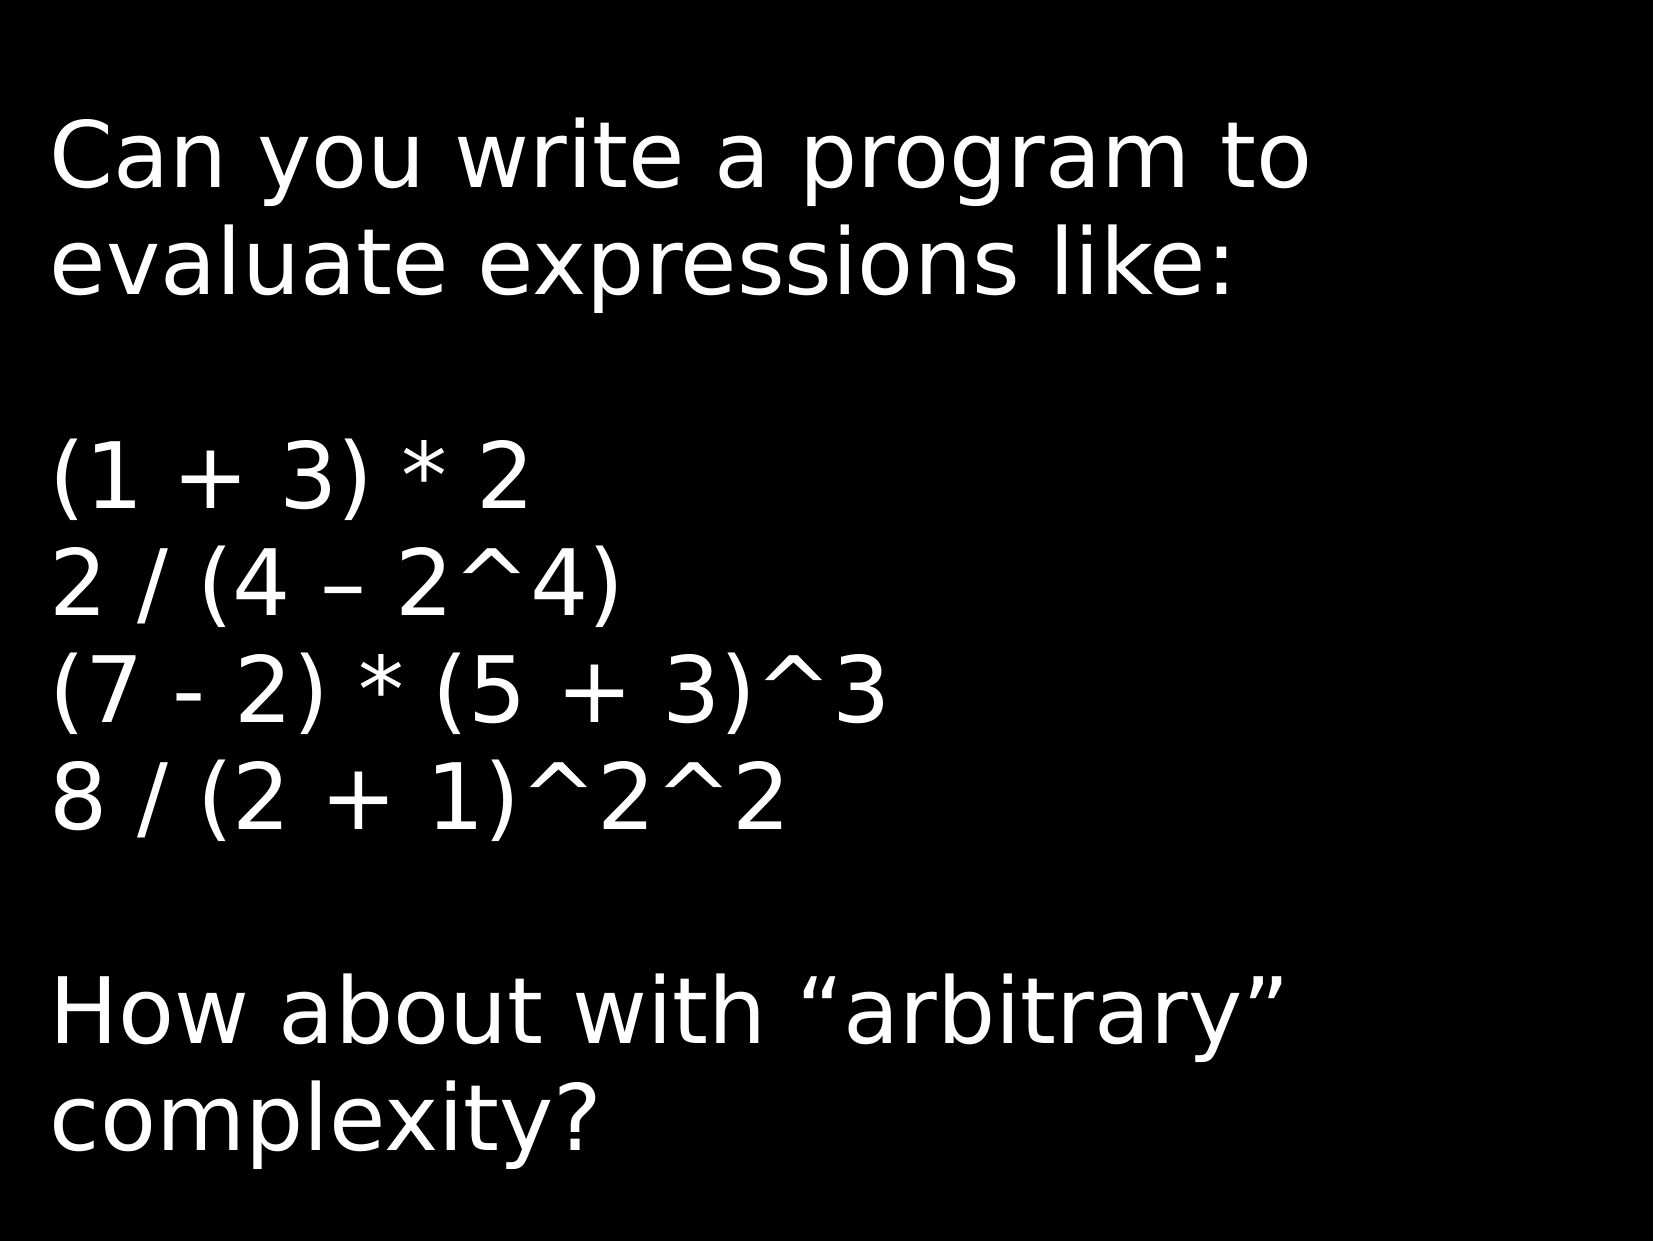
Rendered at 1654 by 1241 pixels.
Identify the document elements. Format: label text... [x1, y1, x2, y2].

title Can you write a program to evaluate expressions like: (1 + 3) * 2 2 / (4 – 2^4) (7 - 2) * (5 + 3)^3 8 / (2 + 1)^2^2 How about with “arbitrary” complexity? [49, 75, 1538, 1201]
